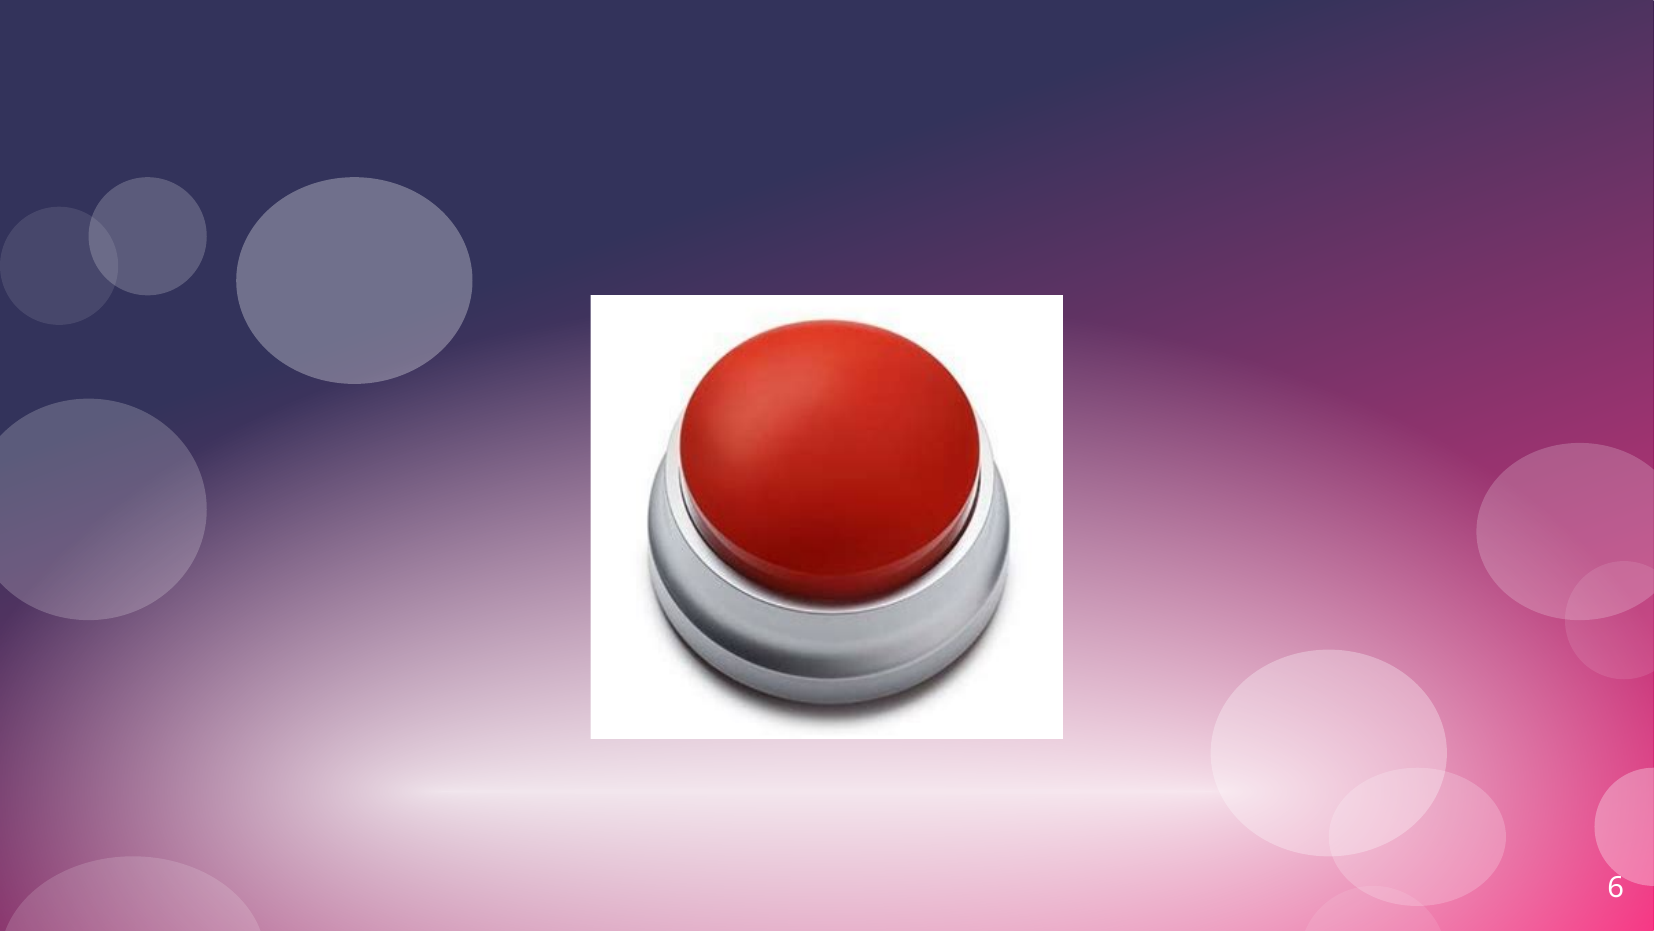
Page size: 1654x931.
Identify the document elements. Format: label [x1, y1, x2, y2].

picture [590, 295, 1063, 739]
